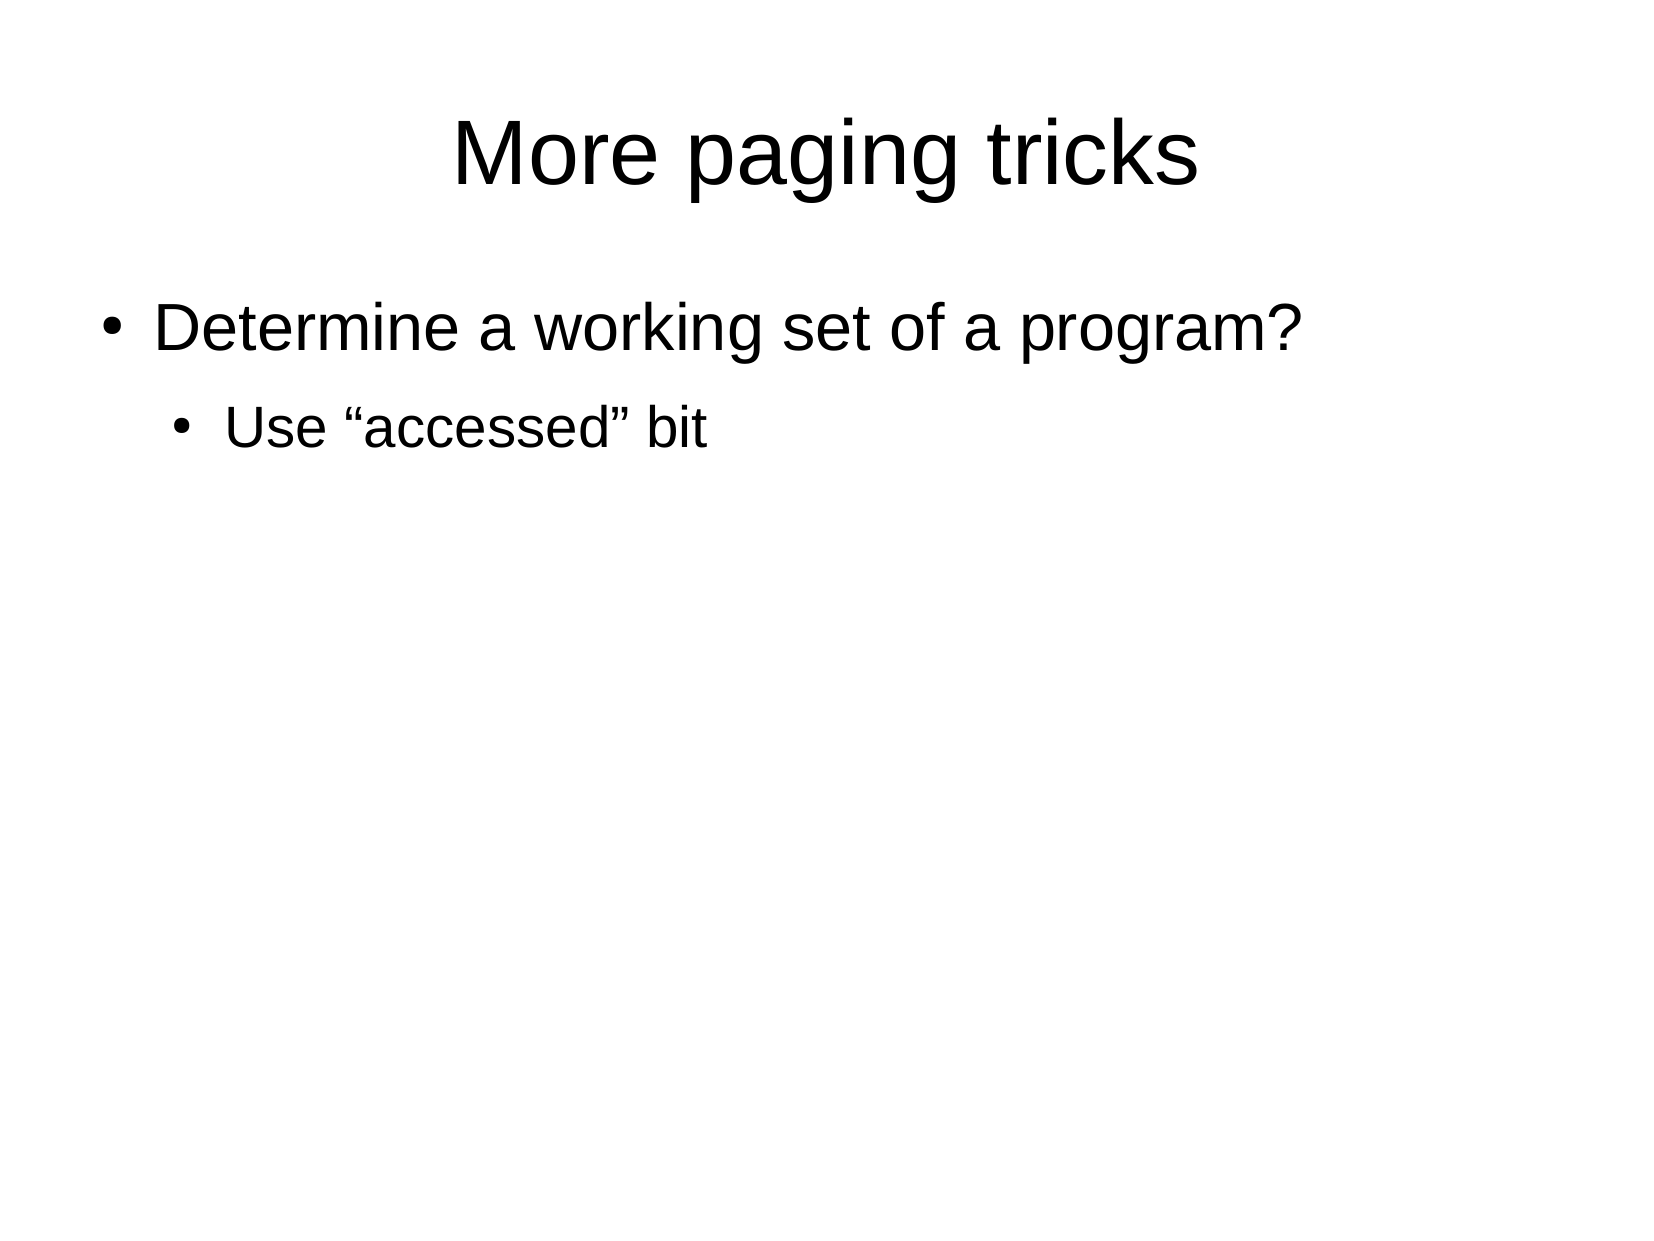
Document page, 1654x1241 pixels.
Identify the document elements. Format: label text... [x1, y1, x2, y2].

title More paging tricks [82, 49, 1571, 257]
list Determine a working set of a program? Use “accessed” bit [82, 290, 1571, 1010]
